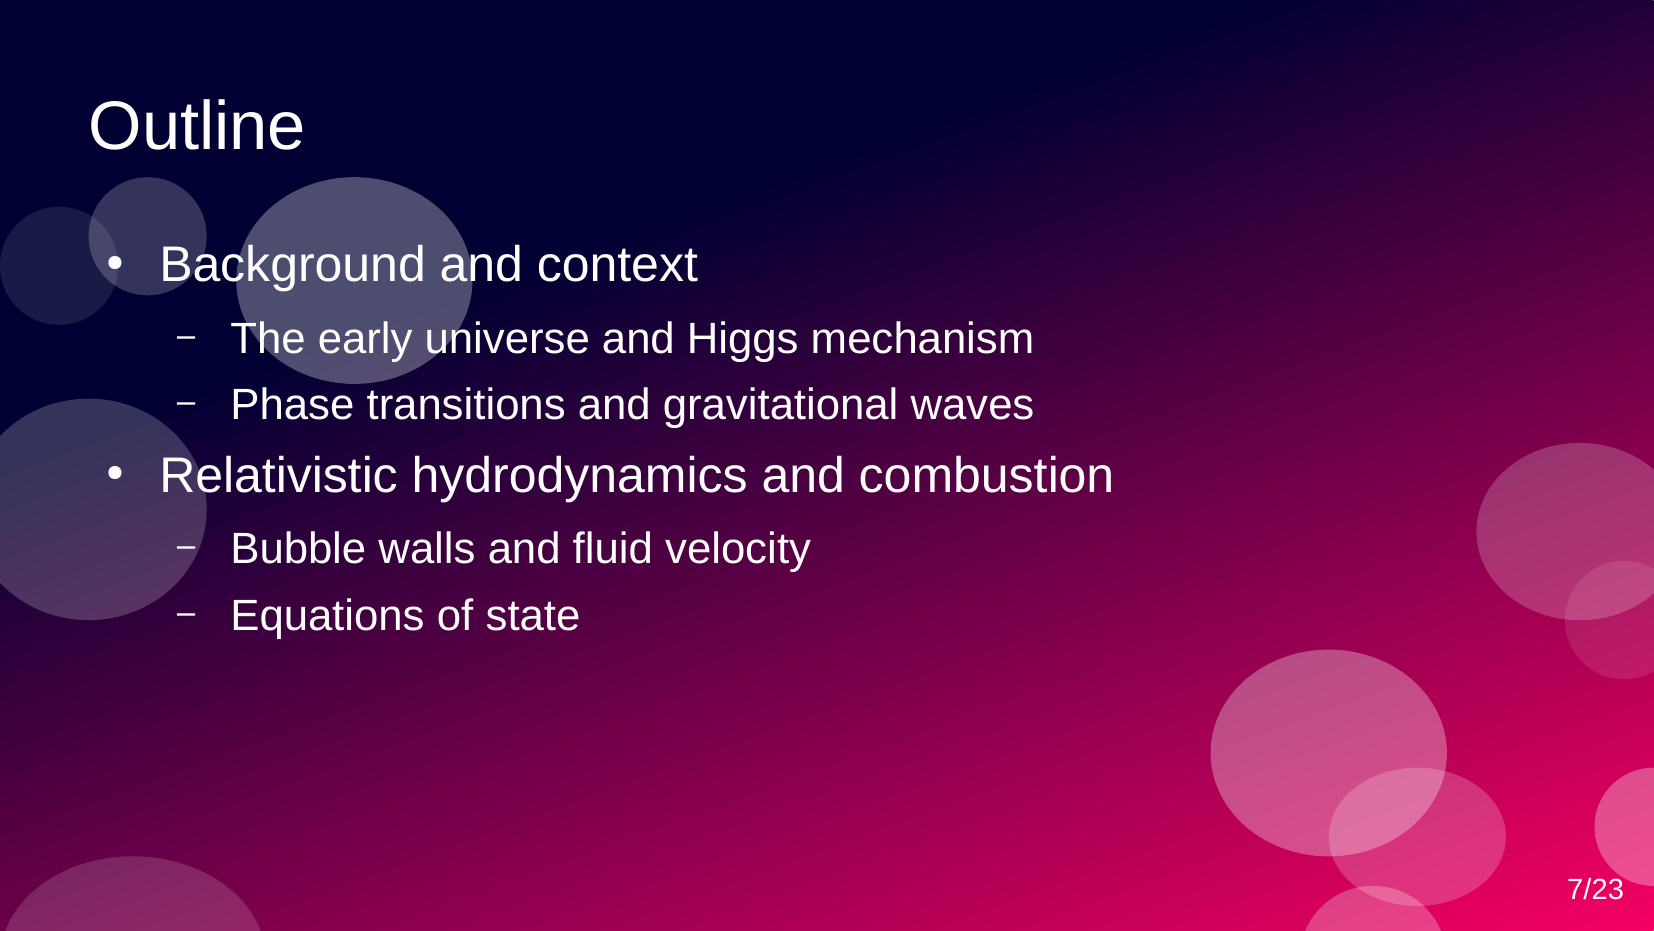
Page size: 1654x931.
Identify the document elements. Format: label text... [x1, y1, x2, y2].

list Background and context The early universe and Higgs mechanism Phase transitions and gravitational waves Relativistic hydrodynamics and combustion Bubble walls and fluid velocity Equations of state [88, 236, 1565, 827]
title Outline [88, 44, 1565, 207]
